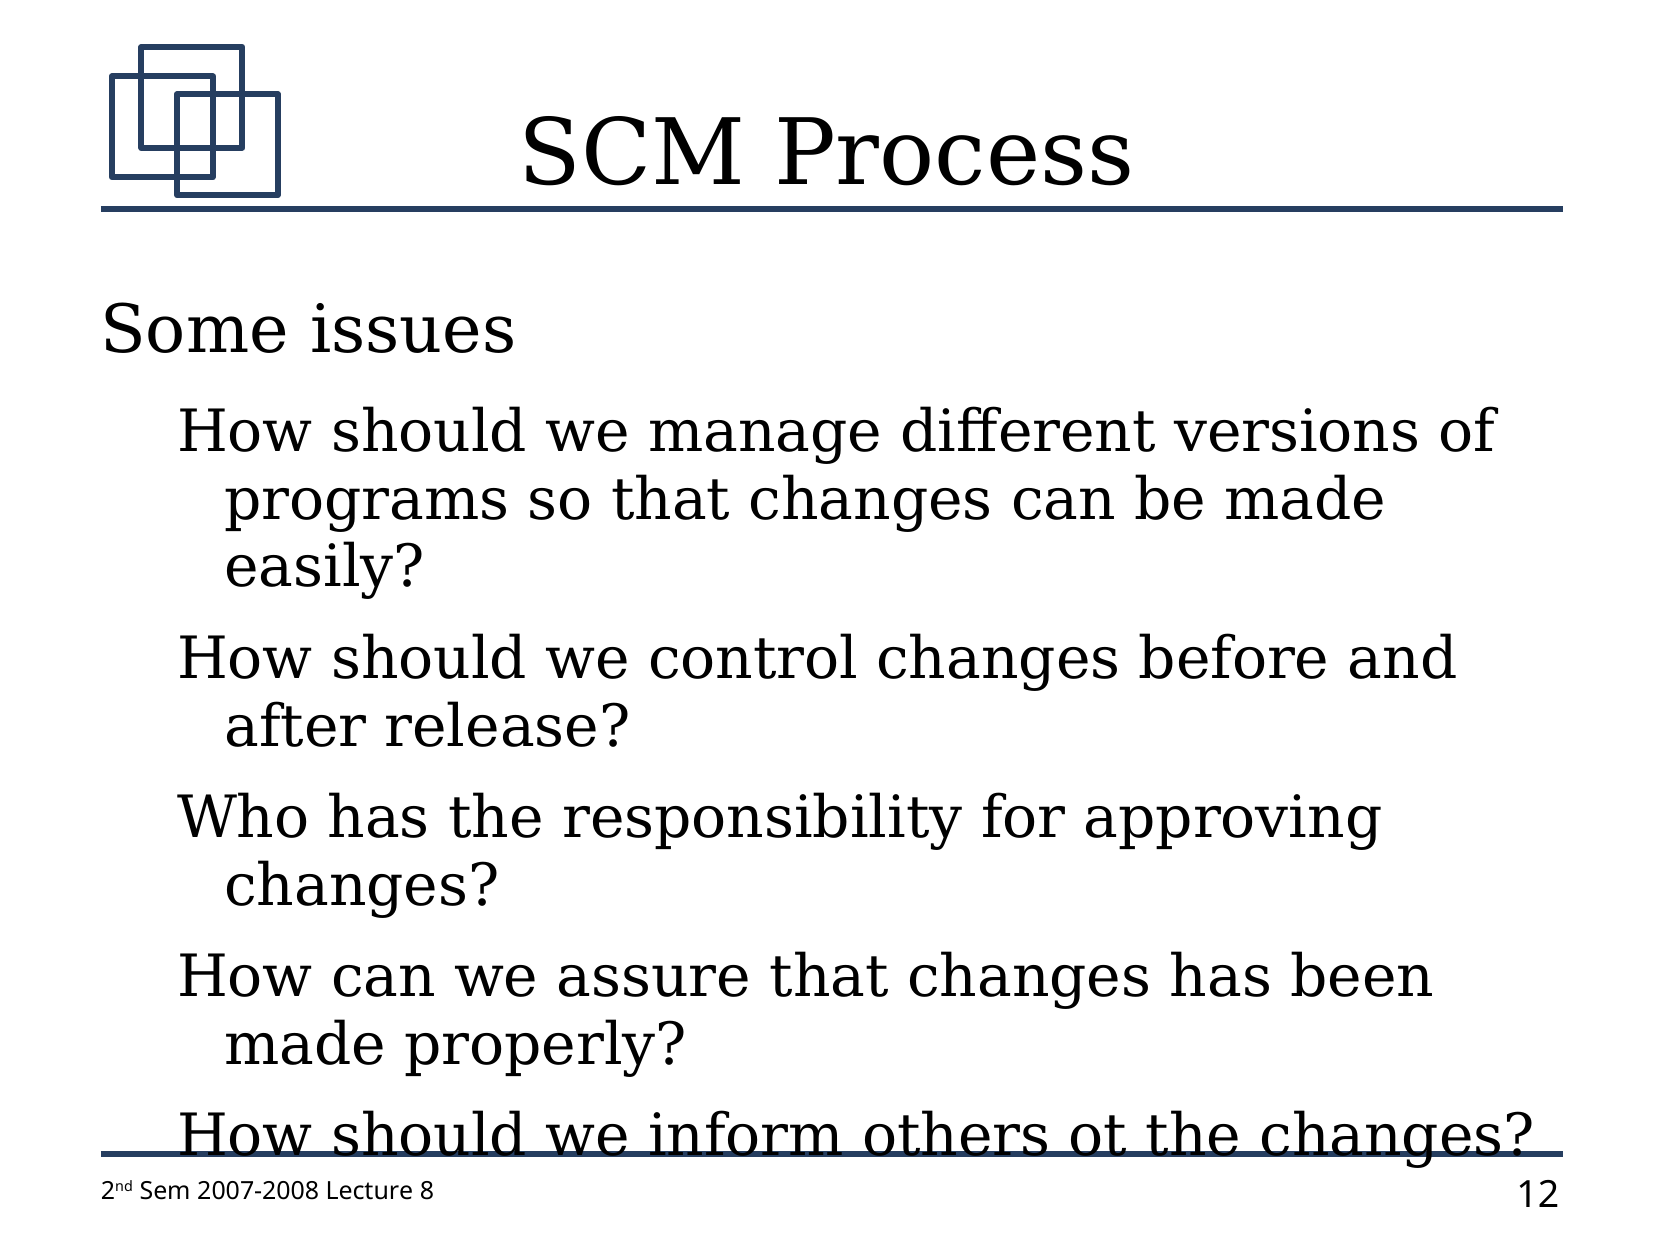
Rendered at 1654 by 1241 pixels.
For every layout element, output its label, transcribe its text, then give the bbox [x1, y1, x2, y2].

list Some issues How should we manage different versions of programs so that changes can be made easily? How should we control changes before and after release? Who has the responsibility for approving changes? How can we assure that changes has been made properly? How should we inform others ot the changes? [82, 290, 1571, 1170]
title SCM Process [82, 49, 1571, 257]
